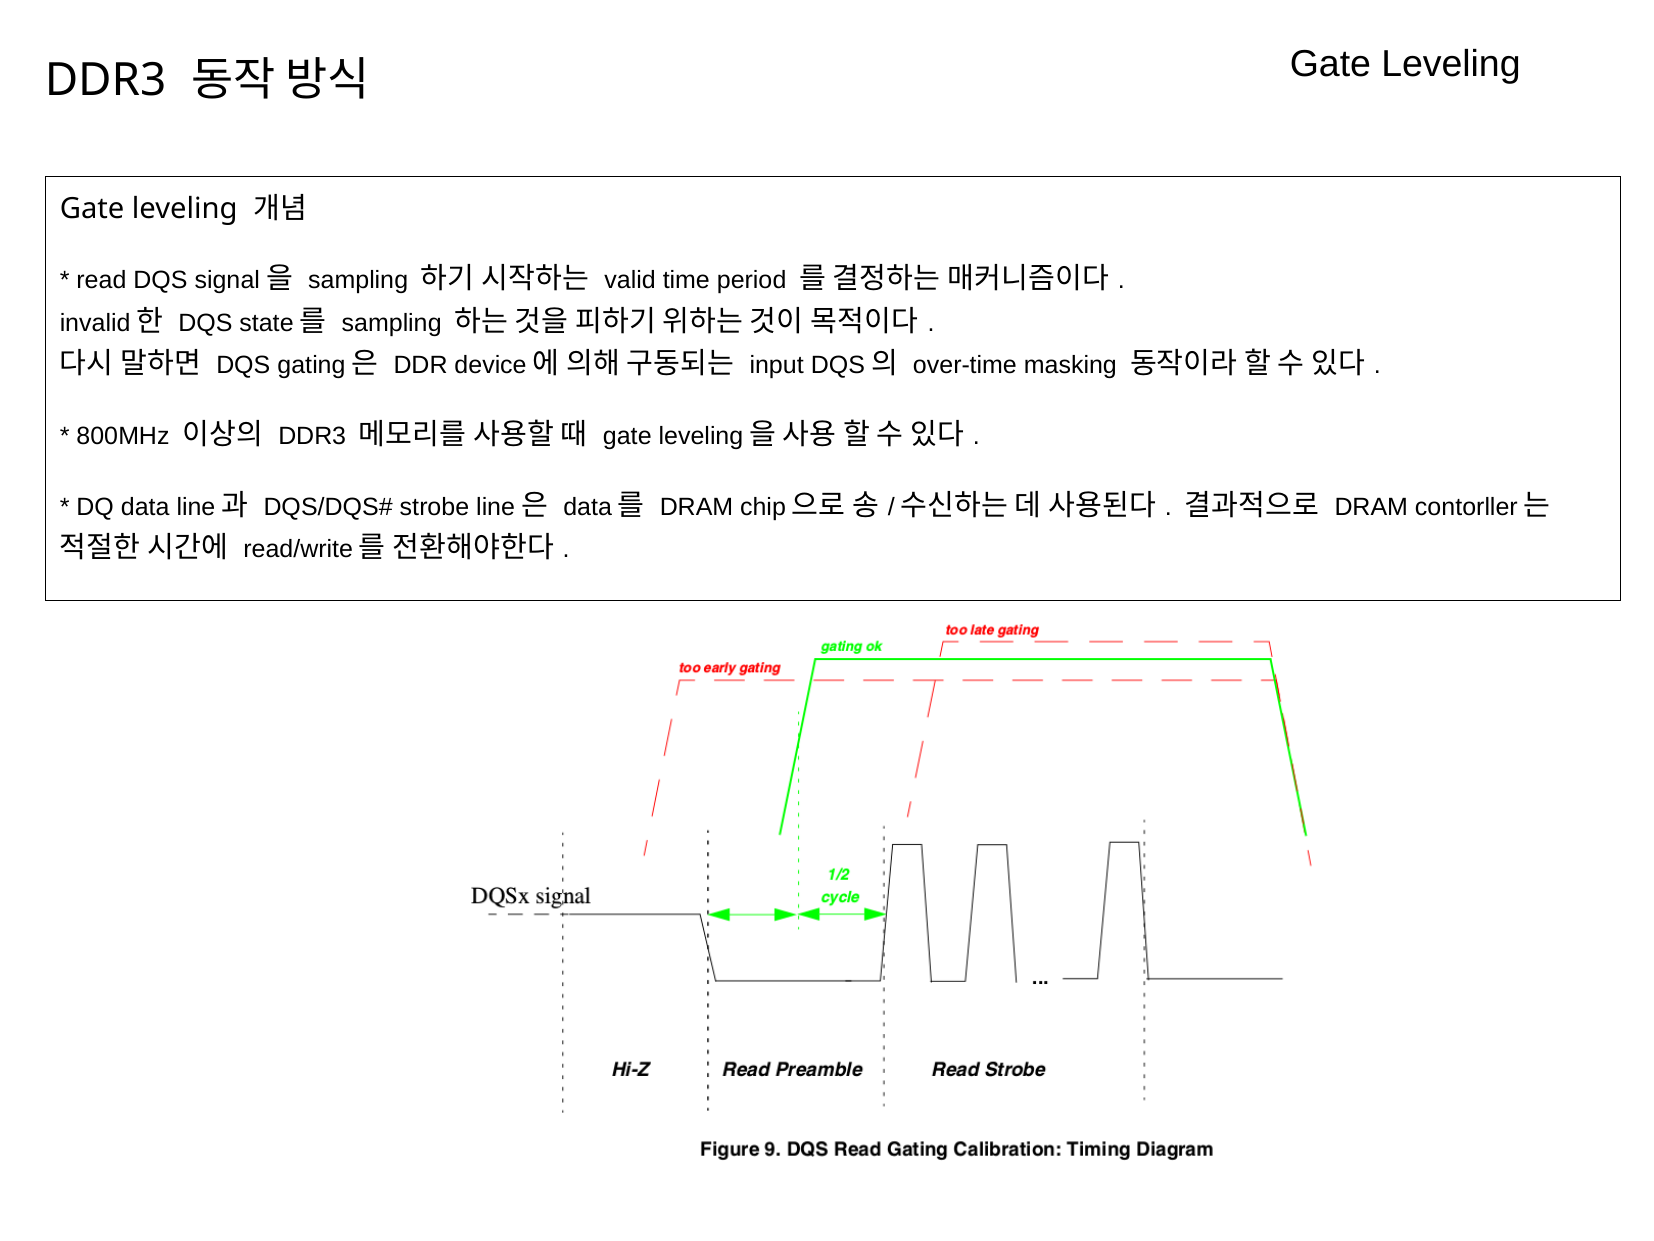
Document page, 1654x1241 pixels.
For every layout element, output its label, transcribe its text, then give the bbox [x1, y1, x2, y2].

text_box DDR3 동작 방식 [30, 34, 466, 106]
picture [465, 609, 1321, 1171]
text_box Gate leveling 개념 * read DQS signal을 sampling 하기 시작하는 valid time period 를 결정하는 매커니즘이다. invalid한 DQS state를 sampling 하는 것을 피하기 위하는 것이 목적이다. 다시 말하면 DQS gating은 DDR device에 의해 구동되는 input DQS의 over-time masking 동작이라 할 수 있다. * 800MHz 이상의 DDR3 메모리를 사용할 때 gate leveling을 사용 할 수 있다. * DQ data line과 DQS/DQS# strobe line은 data를 DRAM chip으로 송/수신하는 데 사용된다. 결과적으로 DRAM contorller는 적절한 시간에 read/write를 전환해야한다. [45, 176, 1621, 601]
text_box Gate Leveling [1275, 34, 1626, 106]
